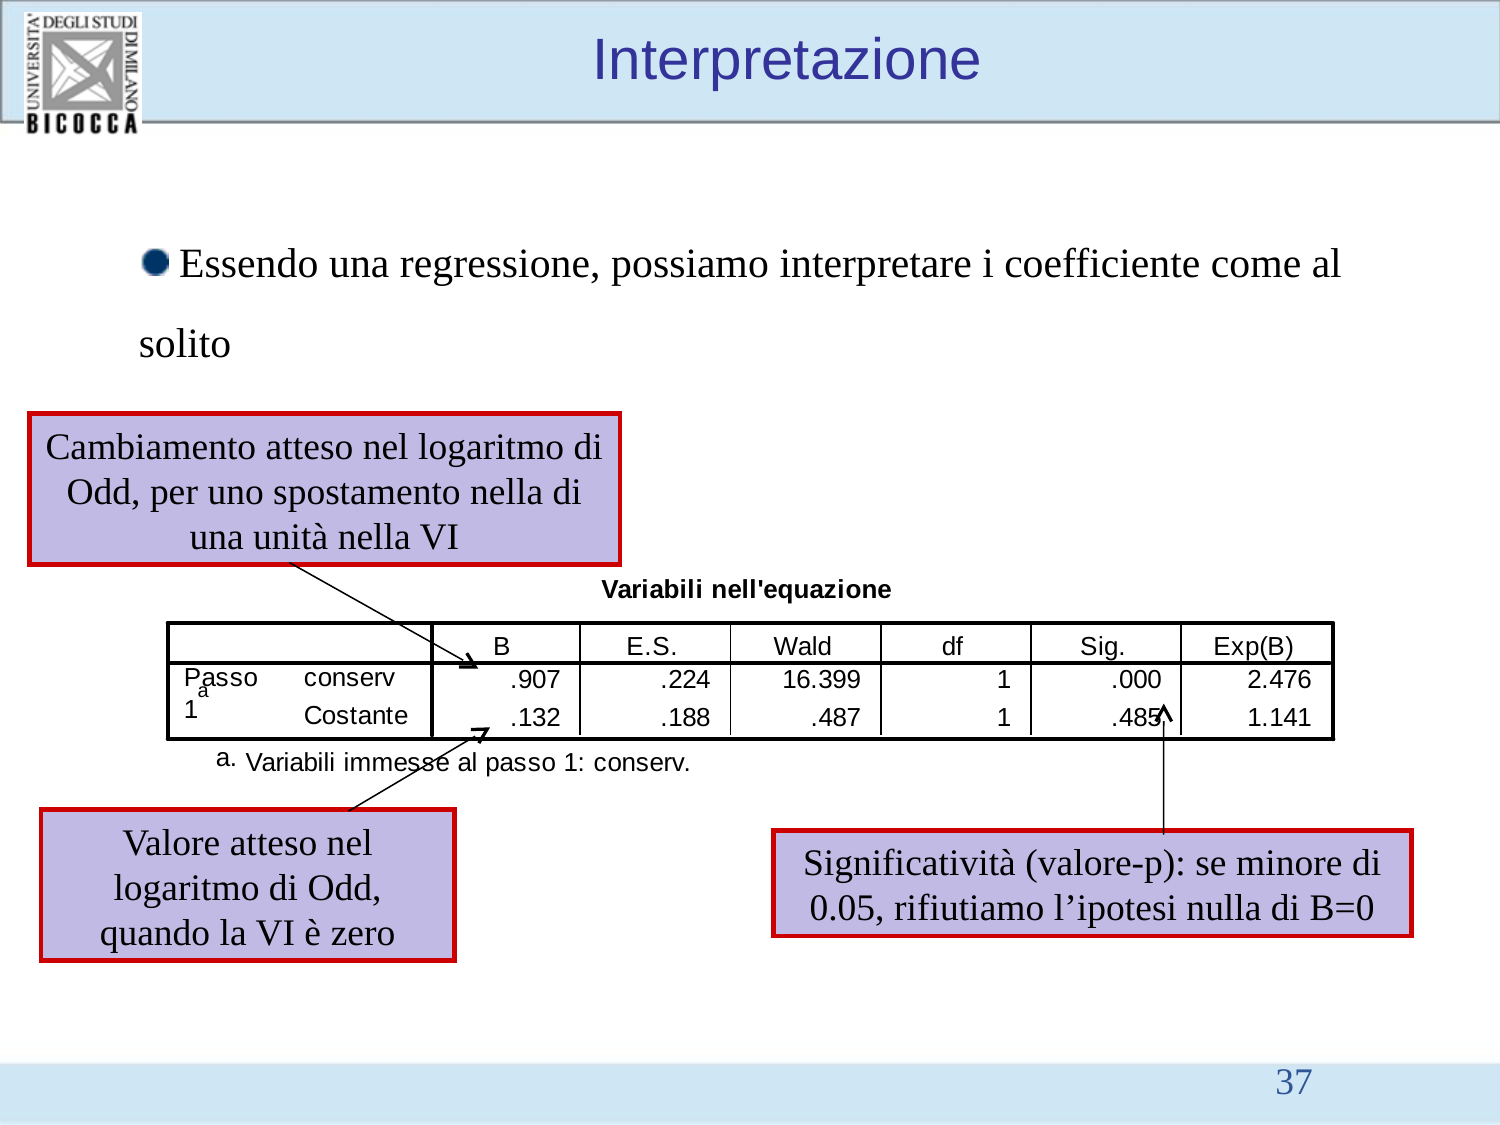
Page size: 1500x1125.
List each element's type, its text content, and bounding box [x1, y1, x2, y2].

title Interpretazione [113, 0, 1463, 158]
text_box Essendo una regressione, possiamo interpretare i coefficiente come al solito [123, 198, 1368, 374]
picture [0, 0, 1500, 1125]
text_box Valore atteso nel logaritmo di Odd, quando la VI è zero [41, 809, 455, 961]
text_box Cambiamento atteso nel logaritmo di Odd, per uno spostamento nella di una unità nella VI [29, 413, 621, 565]
text_box Significatività (valore-p): se minore di 0.05, rifiutiamo l’ipotesi nulla di B=0 [773, 830, 1412, 936]
